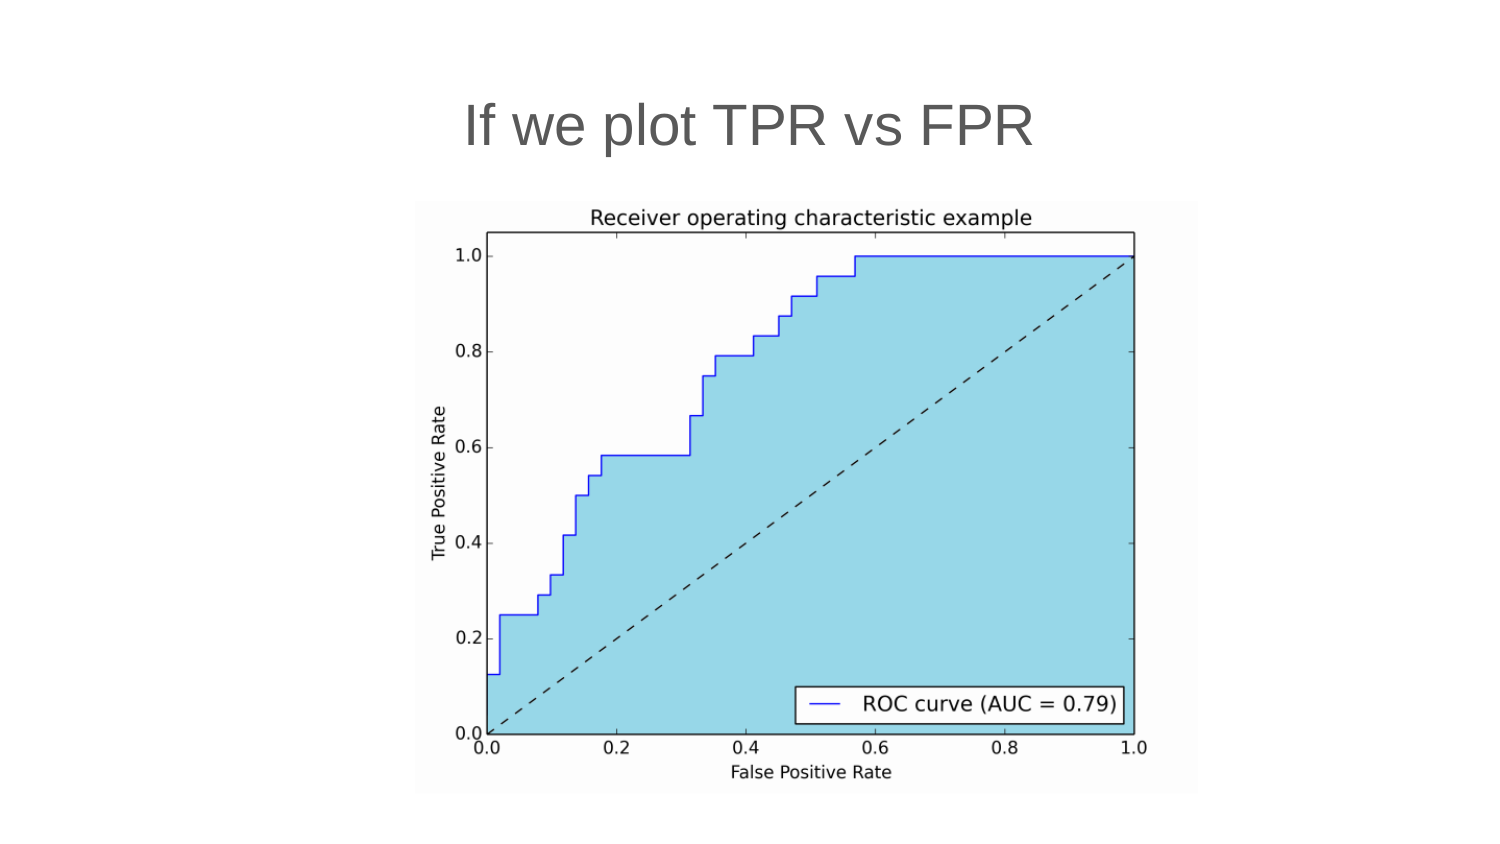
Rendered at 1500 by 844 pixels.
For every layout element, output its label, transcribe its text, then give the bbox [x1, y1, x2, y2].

subtitle If we plot TPR vs FPR [51, 71, 1449, 202]
picture [415, 201, 1198, 794]
